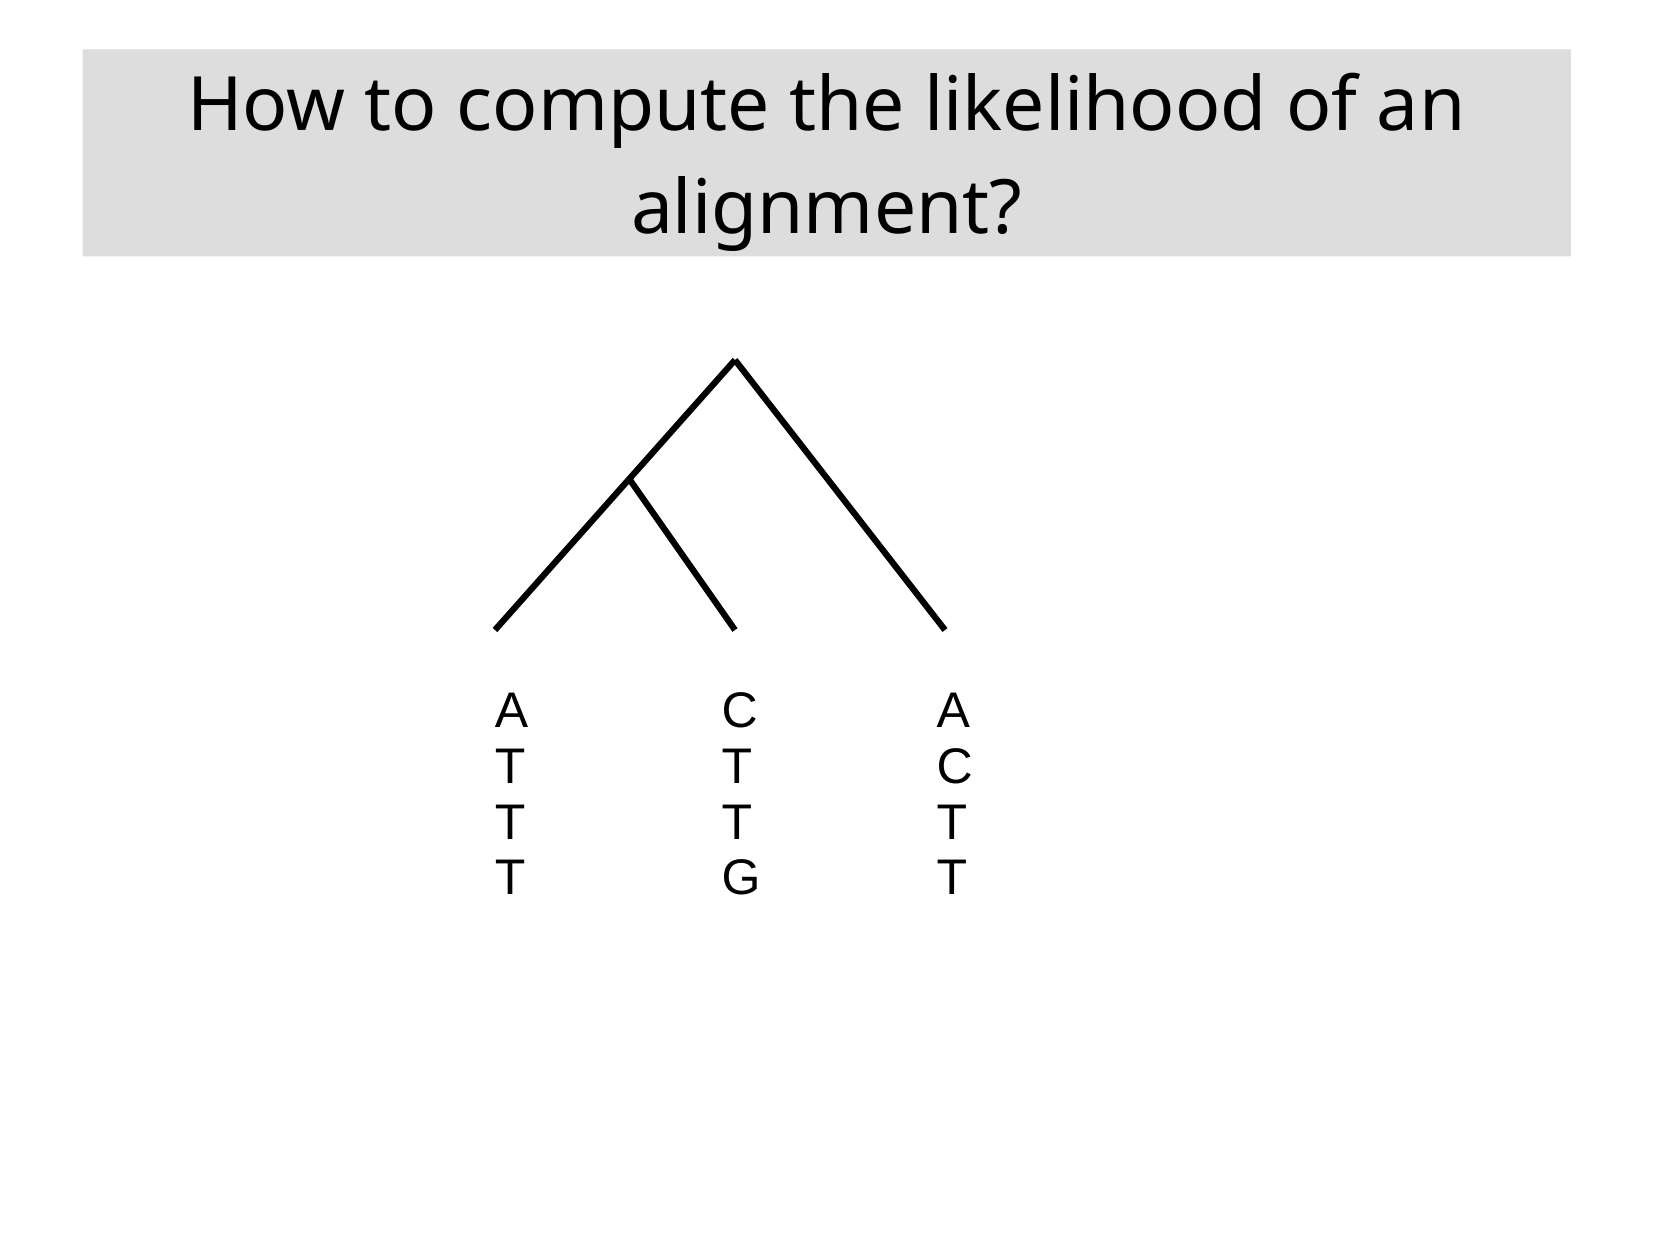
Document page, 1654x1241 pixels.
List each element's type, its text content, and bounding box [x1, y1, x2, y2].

text_box A T T T [480, 675, 526, 913]
text_box C T T G [706, 675, 752, 913]
text_box A C T T [921, 675, 967, 913]
title How to compute the likelihood of an alignment? [82, 49, 1571, 257]
